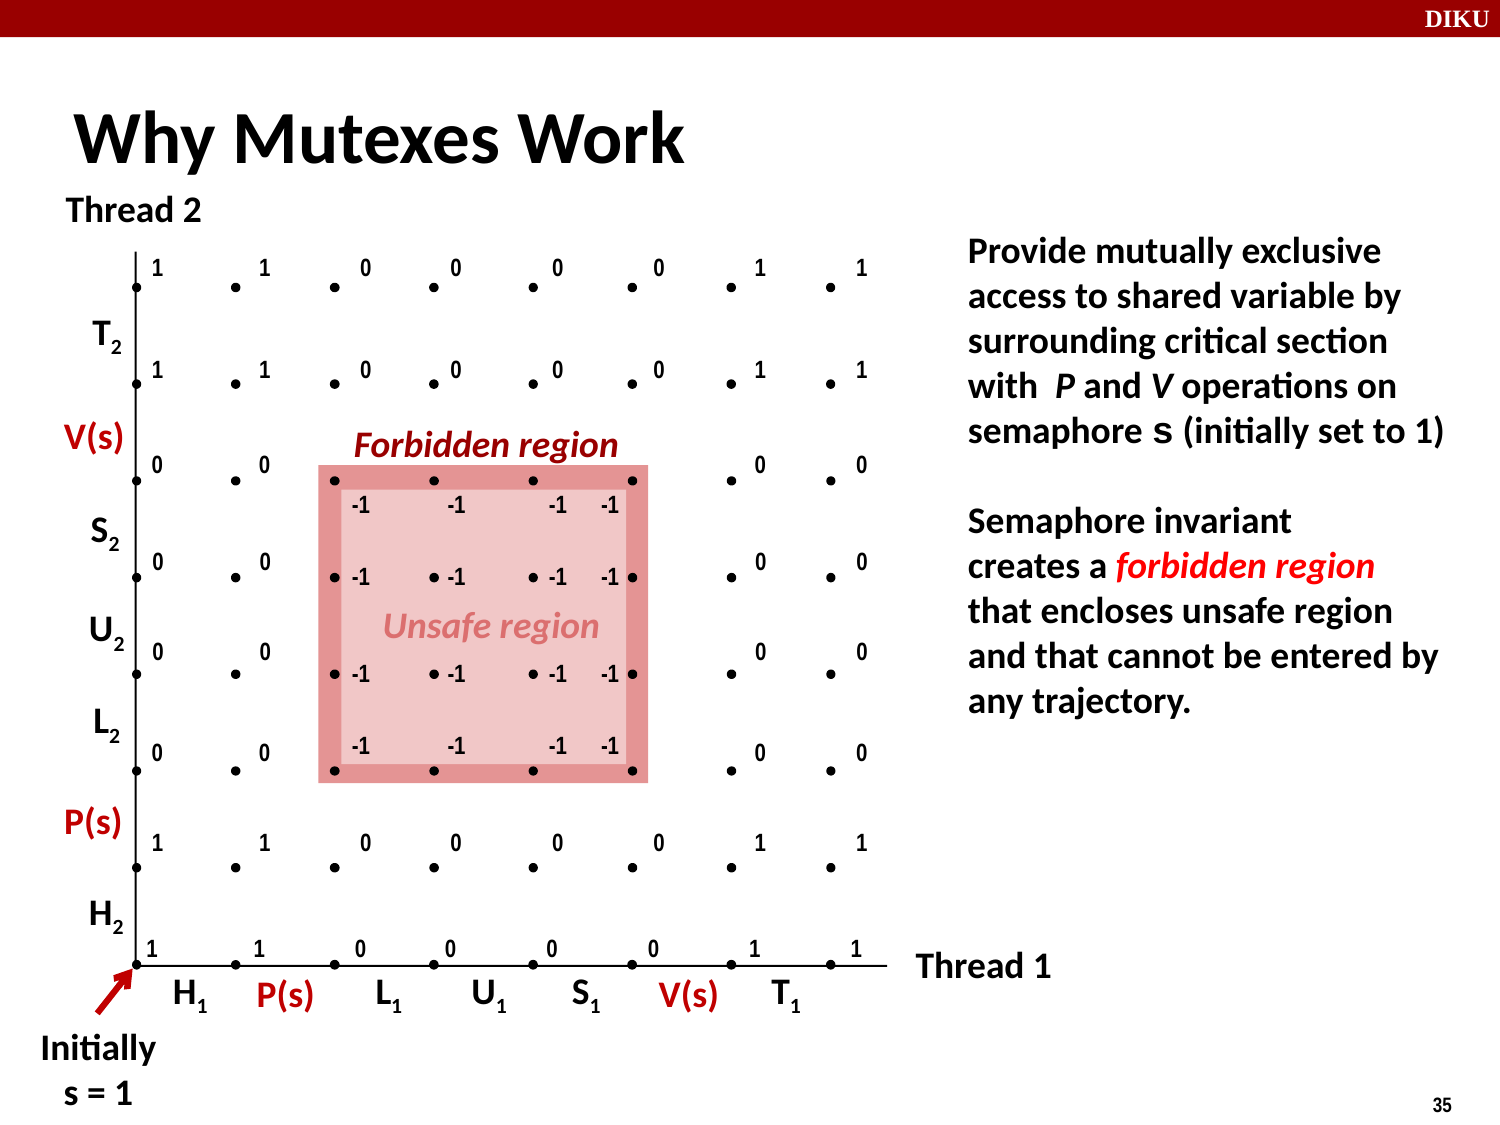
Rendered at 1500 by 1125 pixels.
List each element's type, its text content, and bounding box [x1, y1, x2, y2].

text_box 1 [841, 345, 883, 391]
text_box 0 [638, 345, 680, 391]
text_box 0 [638, 244, 680, 290]
text_box 1 [131, 925, 173, 970]
text_box Forbidden region [339, 412, 634, 473]
text_box -1 [534, 481, 582, 526]
text_box Thread 1 [900, 933, 1067, 994]
text_box 0 [841, 440, 883, 486]
text_box [530, 284, 536, 291]
text_box [233, 574, 239, 581]
text_box 0 [244, 537, 286, 583]
text_box 1 [244, 819, 286, 864]
text_box 0 [244, 440, 286, 486]
text_box T1 [756, 959, 816, 1026]
text_box 0 [137, 627, 179, 673]
text_box 0 [531, 925, 573, 970]
text_box -1 [586, 650, 634, 695]
text_box [728, 671, 735, 677]
text_box [331, 381, 338, 387]
text_box 0 [740, 627, 782, 673]
text_box 0 [638, 819, 680, 864]
text_box P(s) [49, 789, 138, 850]
text_box 1 [244, 244, 286, 290]
text_box 0 [137, 537, 179, 583]
text_box V(s) [49, 404, 140, 465]
text_box -1 [534, 650, 582, 695]
text_box -1 [586, 722, 634, 767]
text_box 0 [244, 728, 286, 774]
text_box -1 [337, 553, 385, 598]
text_box 0 [244, 627, 286, 673]
text_box -1 [432, 650, 481, 695]
text_box 0 [537, 819, 579, 864]
text_box [629, 865, 636, 871]
text_box [828, 574, 834, 581]
text_box U1 [456, 959, 522, 1026]
text_box 0 [435, 345, 477, 391]
text_box [728, 284, 734, 291]
text_box S2 [75, 497, 135, 564]
text_box -1 [534, 722, 582, 767]
text_box [728, 574, 735, 581]
text_box 0 [537, 244, 579, 290]
text_box S1 [557, 959, 616, 1026]
text_box 1 [739, 244, 781, 290]
text_box 0 [633, 925, 675, 970]
text_box 0 [136, 440, 178, 486]
text_box Thread 2 [50, 177, 217, 237]
text_box Initially s = 1 [25, 1015, 172, 1121]
text_box [828, 284, 834, 291]
text_box 0 [739, 728, 781, 774]
text_box 1 [841, 244, 883, 290]
text_box 0 [739, 440, 781, 486]
text_box 1 [137, 244, 179, 290]
text_box Why Mutexes Work [58, 71, 1304, 197]
text_box -1 [337, 722, 385, 767]
text_box L2 [78, 689, 135, 755]
text_box 1 [137, 819, 179, 864]
text_box [728, 478, 735, 484]
text_box 0 [841, 537, 883, 583]
text_box 1 [739, 819, 781, 864]
text_box 0 [435, 244, 477, 290]
text_box 1 [841, 819, 883, 864]
text_box 0 [136, 728, 178, 774]
text_box Unsafe region [367, 593, 615, 654]
text_box 1 [734, 925, 776, 970]
text_box L1 [360, 959, 418, 1026]
text_box H1 [158, 959, 223, 1026]
text_box V(s) [643, 962, 735, 1023]
text_box [828, 961, 834, 968]
text_box 0 [430, 925, 472, 970]
text_box 0 [537, 345, 579, 391]
text_box Provide mutually exclusive access to shared variable by surrounding critical section with P and V operations on semaphore s (initially set to 1) Semaphore invariant creates a forbidden region that encloses unsafe region and that cannot be entered by any trajectory. [953, 226, 1463, 767]
text_box [331, 961, 338, 968]
text_box -1 [432, 722, 481, 767]
text_box [728, 768, 735, 774]
text_box 0 [740, 537, 782, 583]
text_box [728, 865, 735, 871]
text_box 0 [345, 345, 387, 391]
text_box -1 [337, 650, 385, 695]
text_box [629, 284, 635, 291]
text_box -1 [586, 553, 634, 598]
text_box 1 [137, 345, 179, 391]
text_box 0 [841, 728, 883, 774]
text_box -1 [534, 553, 582, 598]
text_box 0 [345, 819, 387, 864]
text_box T2 [77, 300, 137, 367]
text_box [728, 961, 734, 968]
text_box 1 [739, 345, 781, 391]
text_box -1 [586, 481, 634, 526]
text_box -1 [432, 553, 481, 598]
text_box U2 [74, 597, 140, 663]
text_box [318, 465, 649, 784]
text_box 0 [345, 244, 387, 290]
text_box 0 [340, 925, 382, 970]
text_box H2 [74, 880, 139, 947]
text_box 1 [238, 925, 280, 970]
text_box -1 [432, 481, 481, 526]
text_box [331, 284, 338, 291]
text_box [233, 284, 239, 291]
text_box 0 [841, 627, 883, 673]
text_box 1 [835, 925, 877, 970]
text_box [331, 865, 338, 871]
text_box 0 [435, 819, 477, 864]
text_box 1 [244, 345, 286, 391]
text_box P(s) [241, 962, 330, 1023]
text_box -1 [337, 481, 385, 526]
